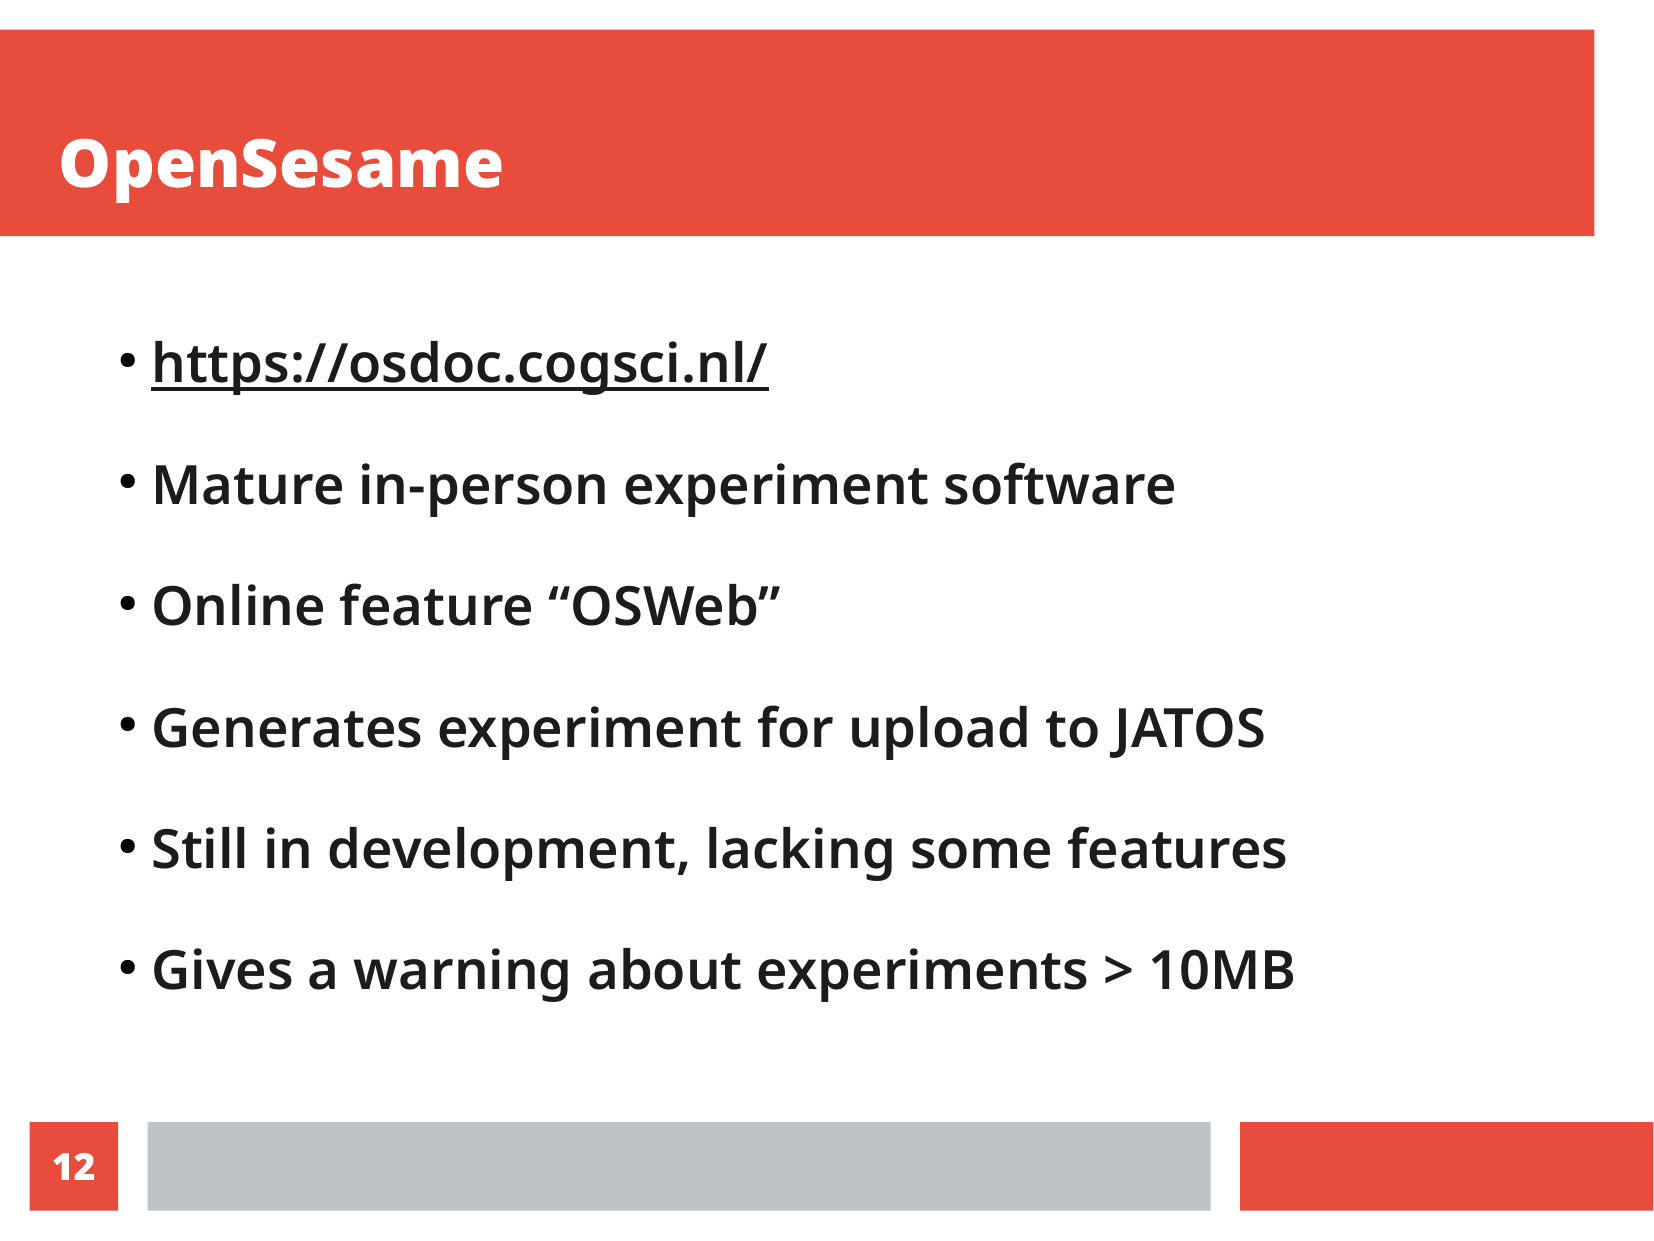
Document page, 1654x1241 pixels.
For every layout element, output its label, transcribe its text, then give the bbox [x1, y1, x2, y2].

title OpenSesame [59, 59, 1595, 207]
list https://osdoc.cogsci.nl/ Mature in-person experiment software Online feature “OSWeb” Generates experiment for upload to JATOS Still in development, lacking some features Gives a warning about experiments > 10MB [59, 324, 1565, 1093]
